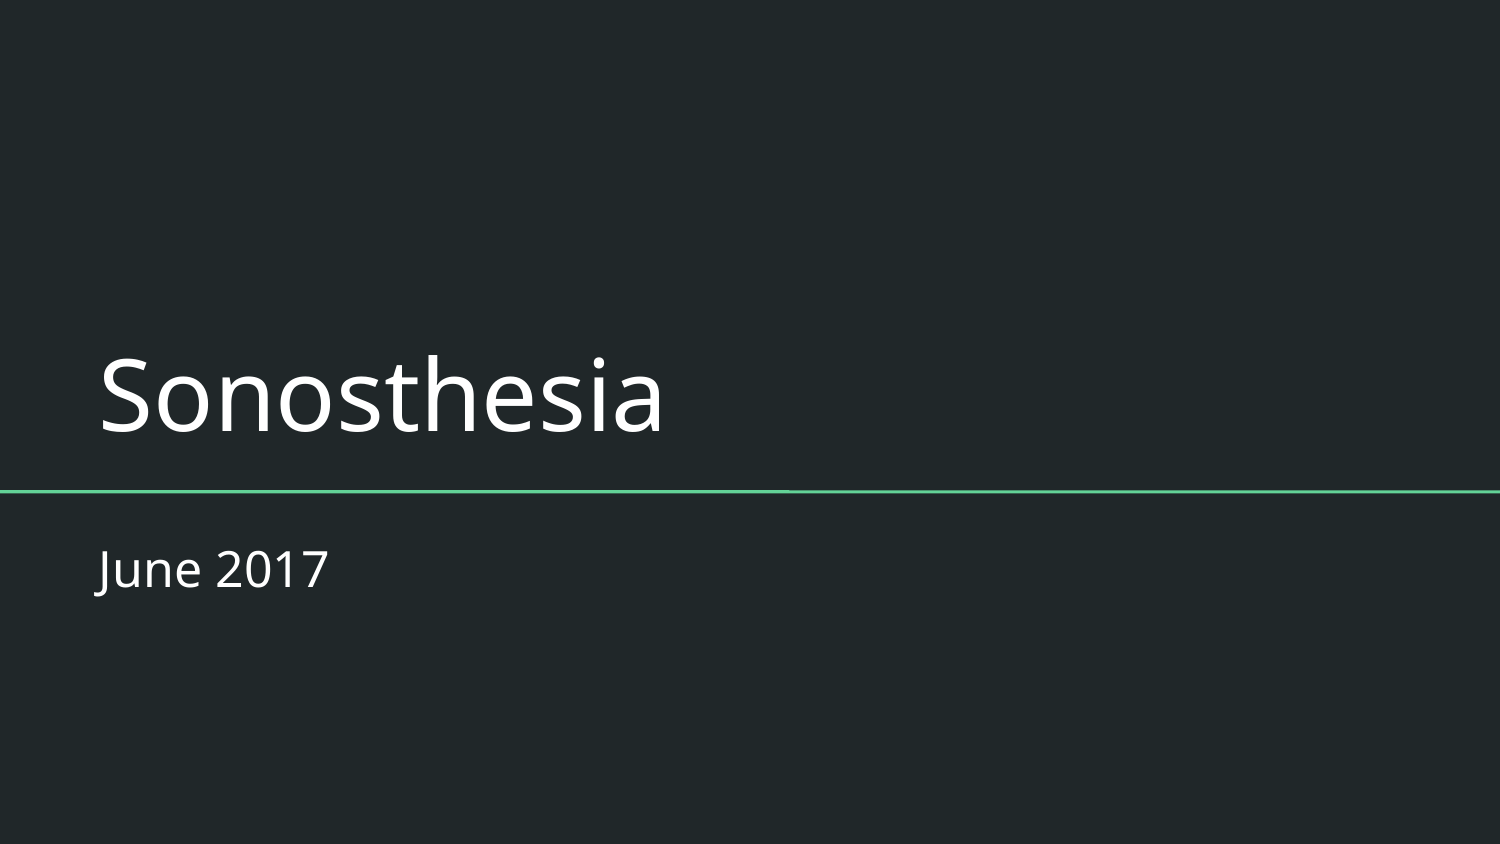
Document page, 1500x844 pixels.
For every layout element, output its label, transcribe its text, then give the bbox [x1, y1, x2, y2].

title Sonosthesia [83, 206, 1417, 467]
subtitle June 2017 [83, 522, 1417, 626]
